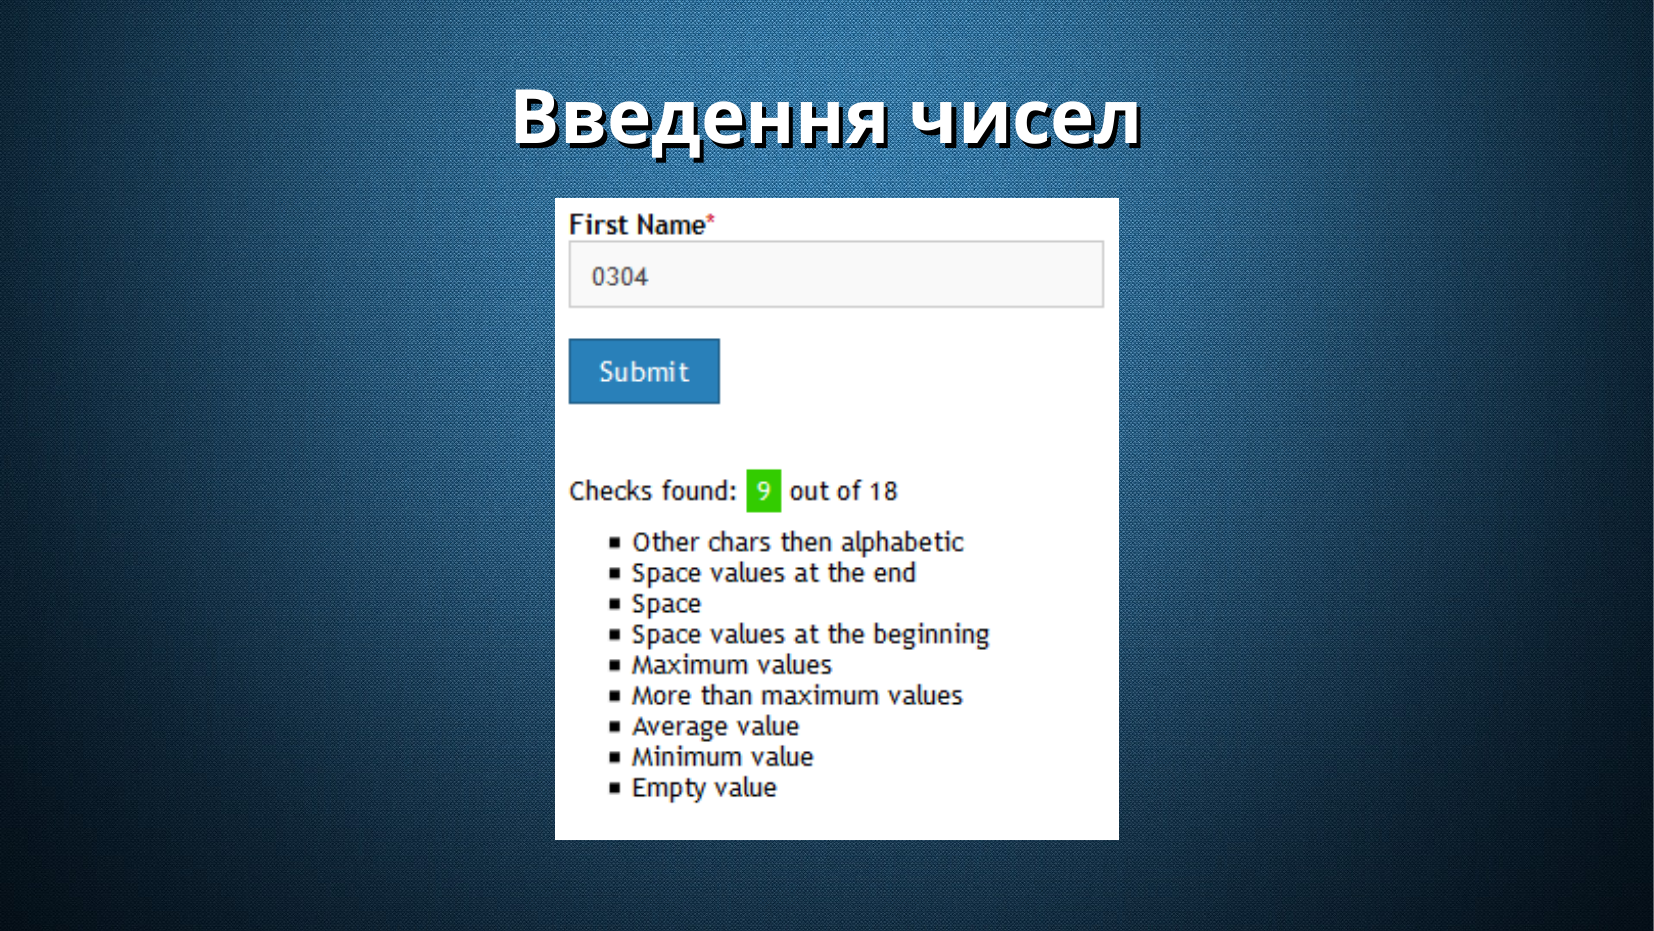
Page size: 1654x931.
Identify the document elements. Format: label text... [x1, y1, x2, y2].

picture [0, 0, 1654, 931]
title Введення чисел [82, 37, 1571, 193]
